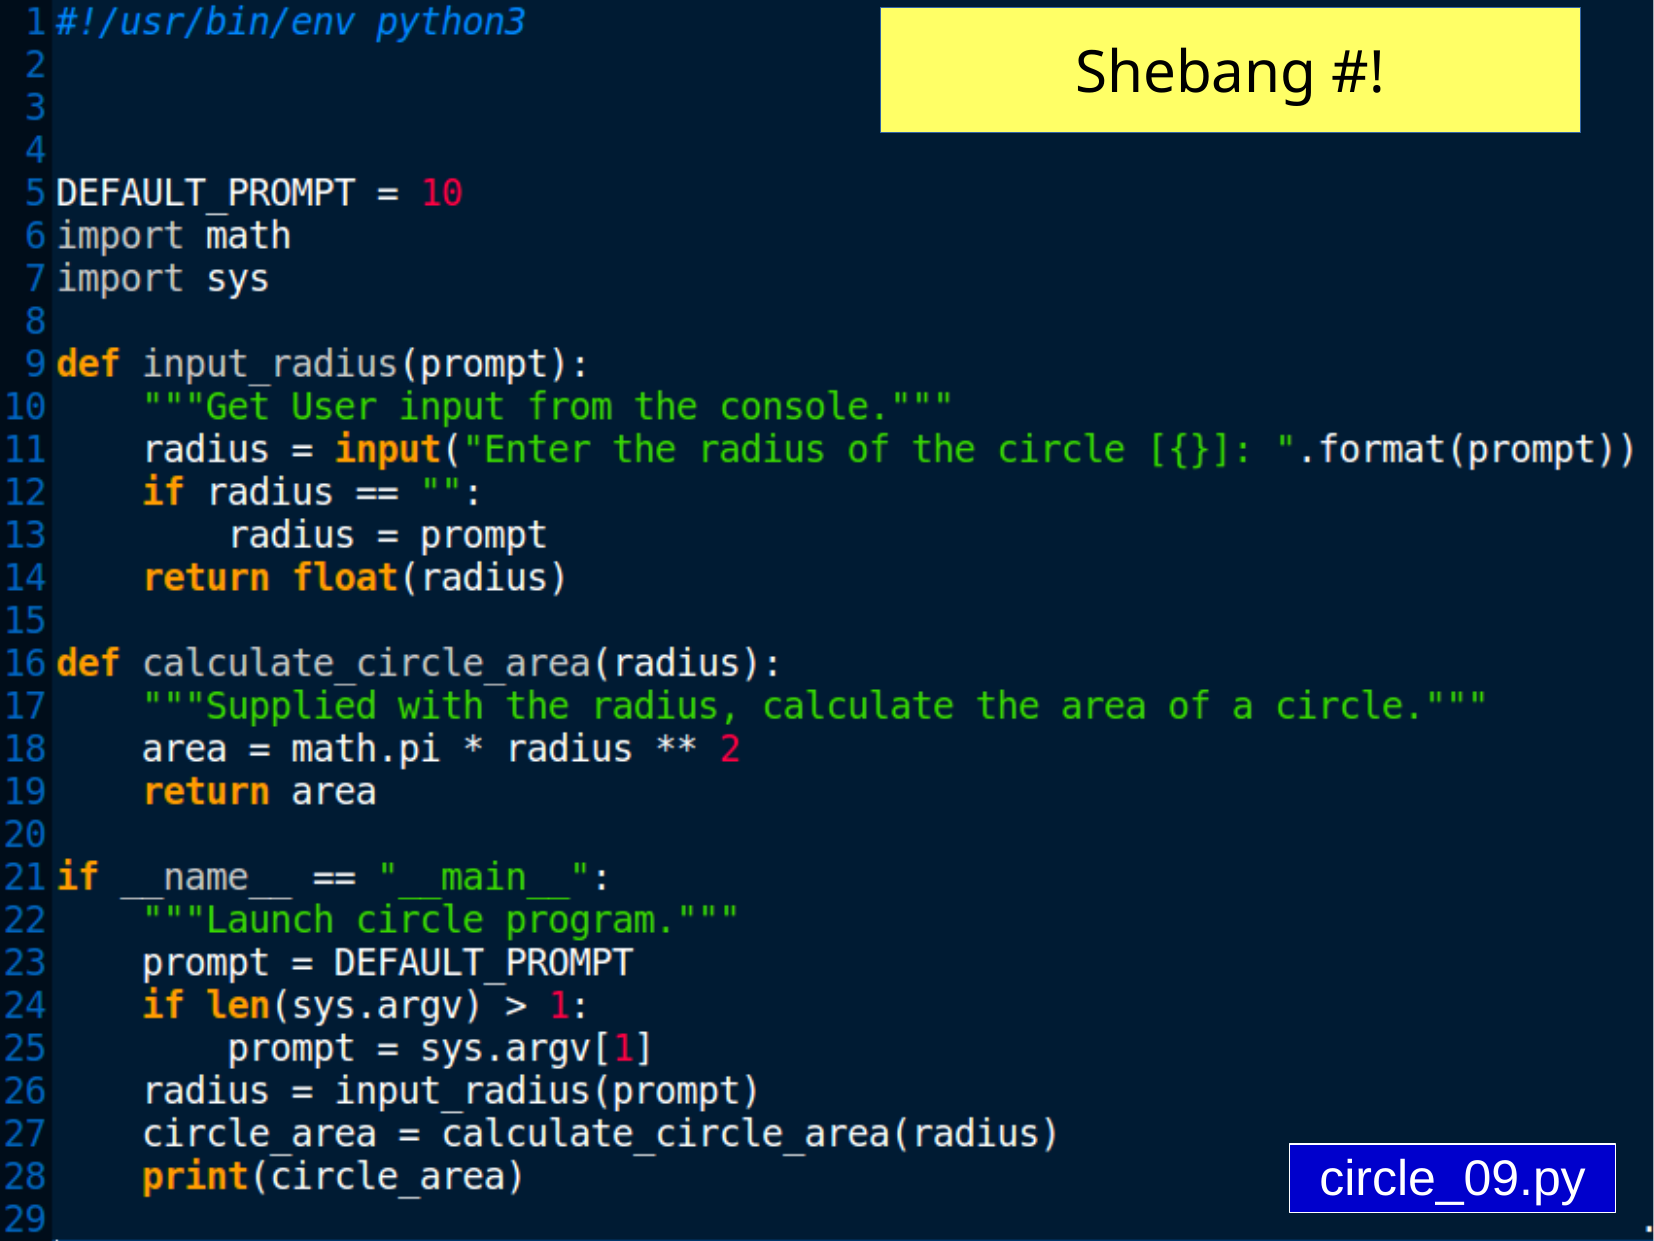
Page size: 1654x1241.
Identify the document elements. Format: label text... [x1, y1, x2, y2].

text_box circle_09.py [1289, 1144, 1616, 1213]
picture [0, 0, 1654, 1241]
text_box Shebang #! [880, 7, 1581, 133]
